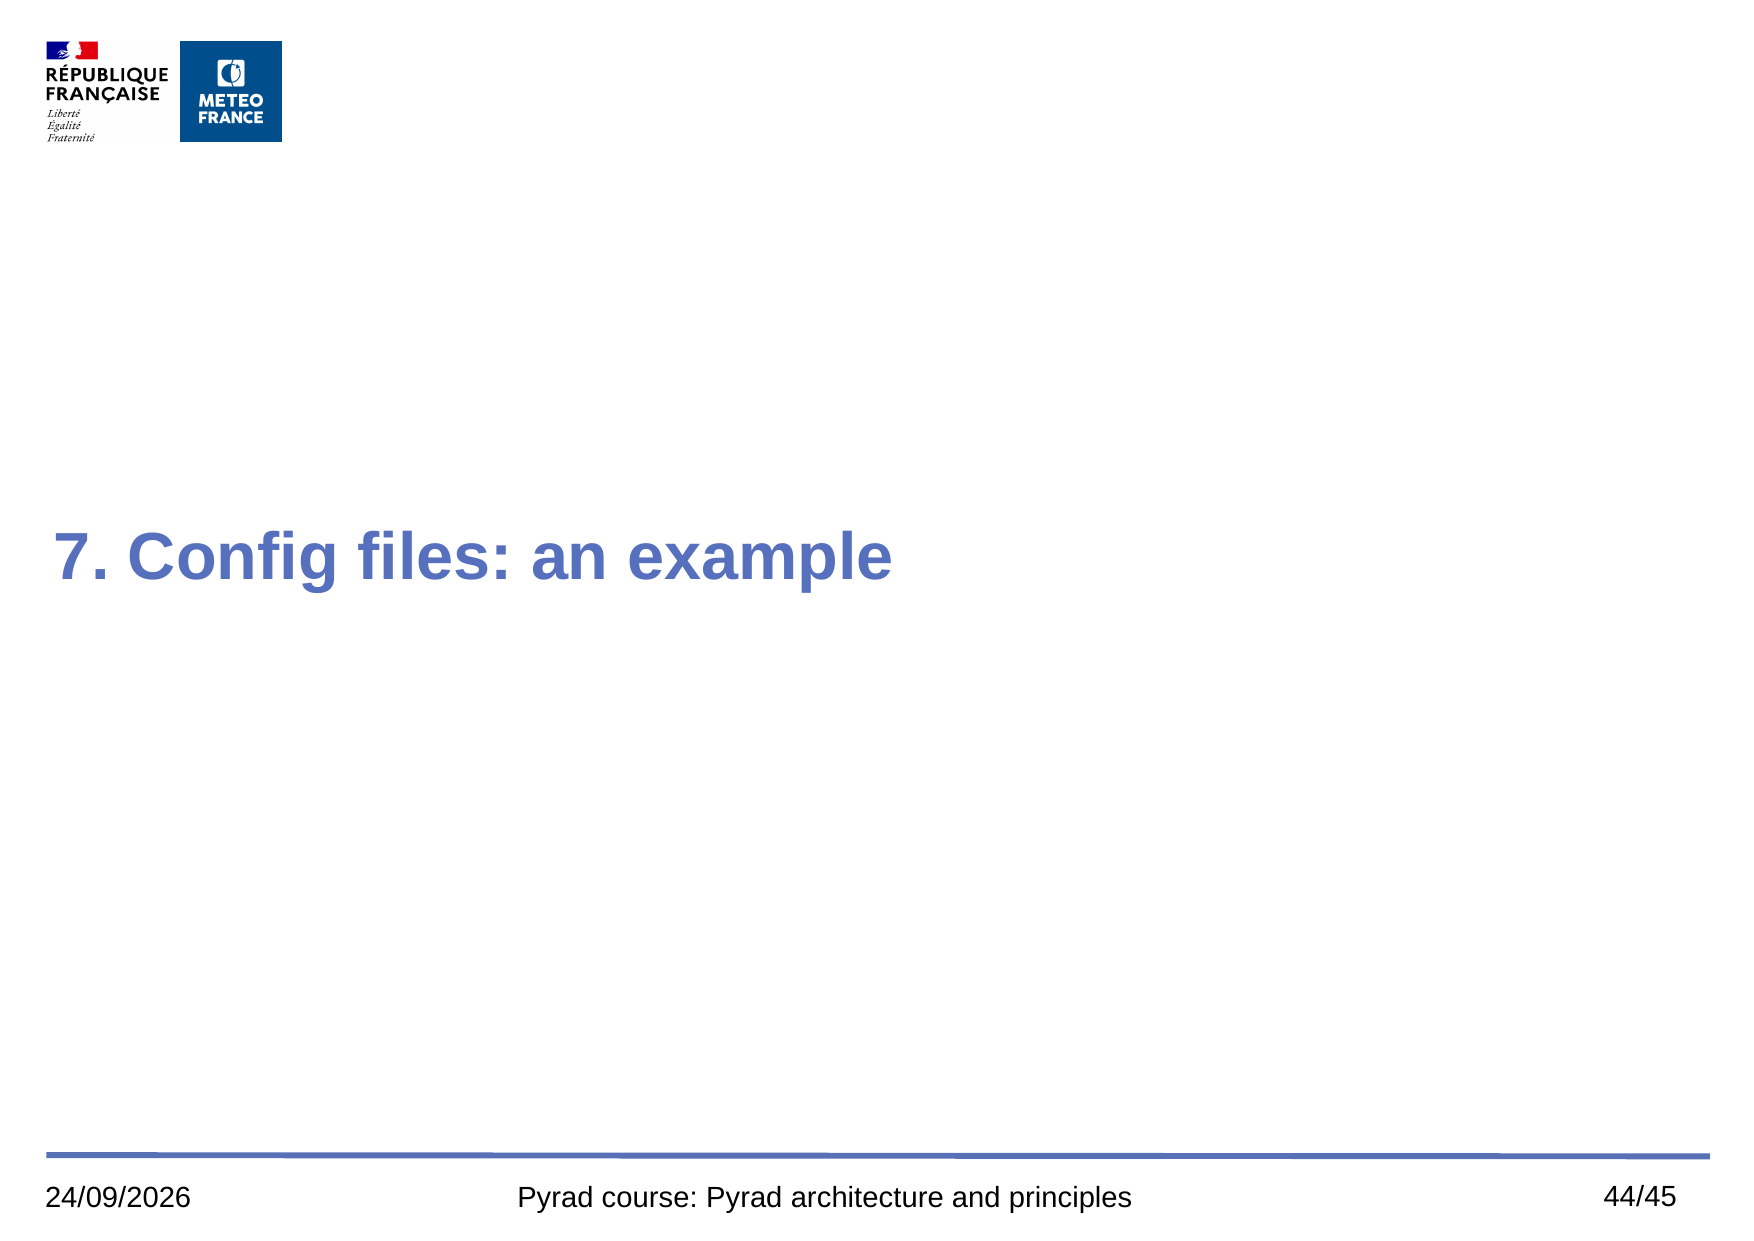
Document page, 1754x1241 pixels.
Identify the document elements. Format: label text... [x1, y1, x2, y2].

picture [180, 41, 282, 142]
subtitle 7. Config files: an example [53, 321, 1440, 791]
picture [46, 41, 172, 142]
